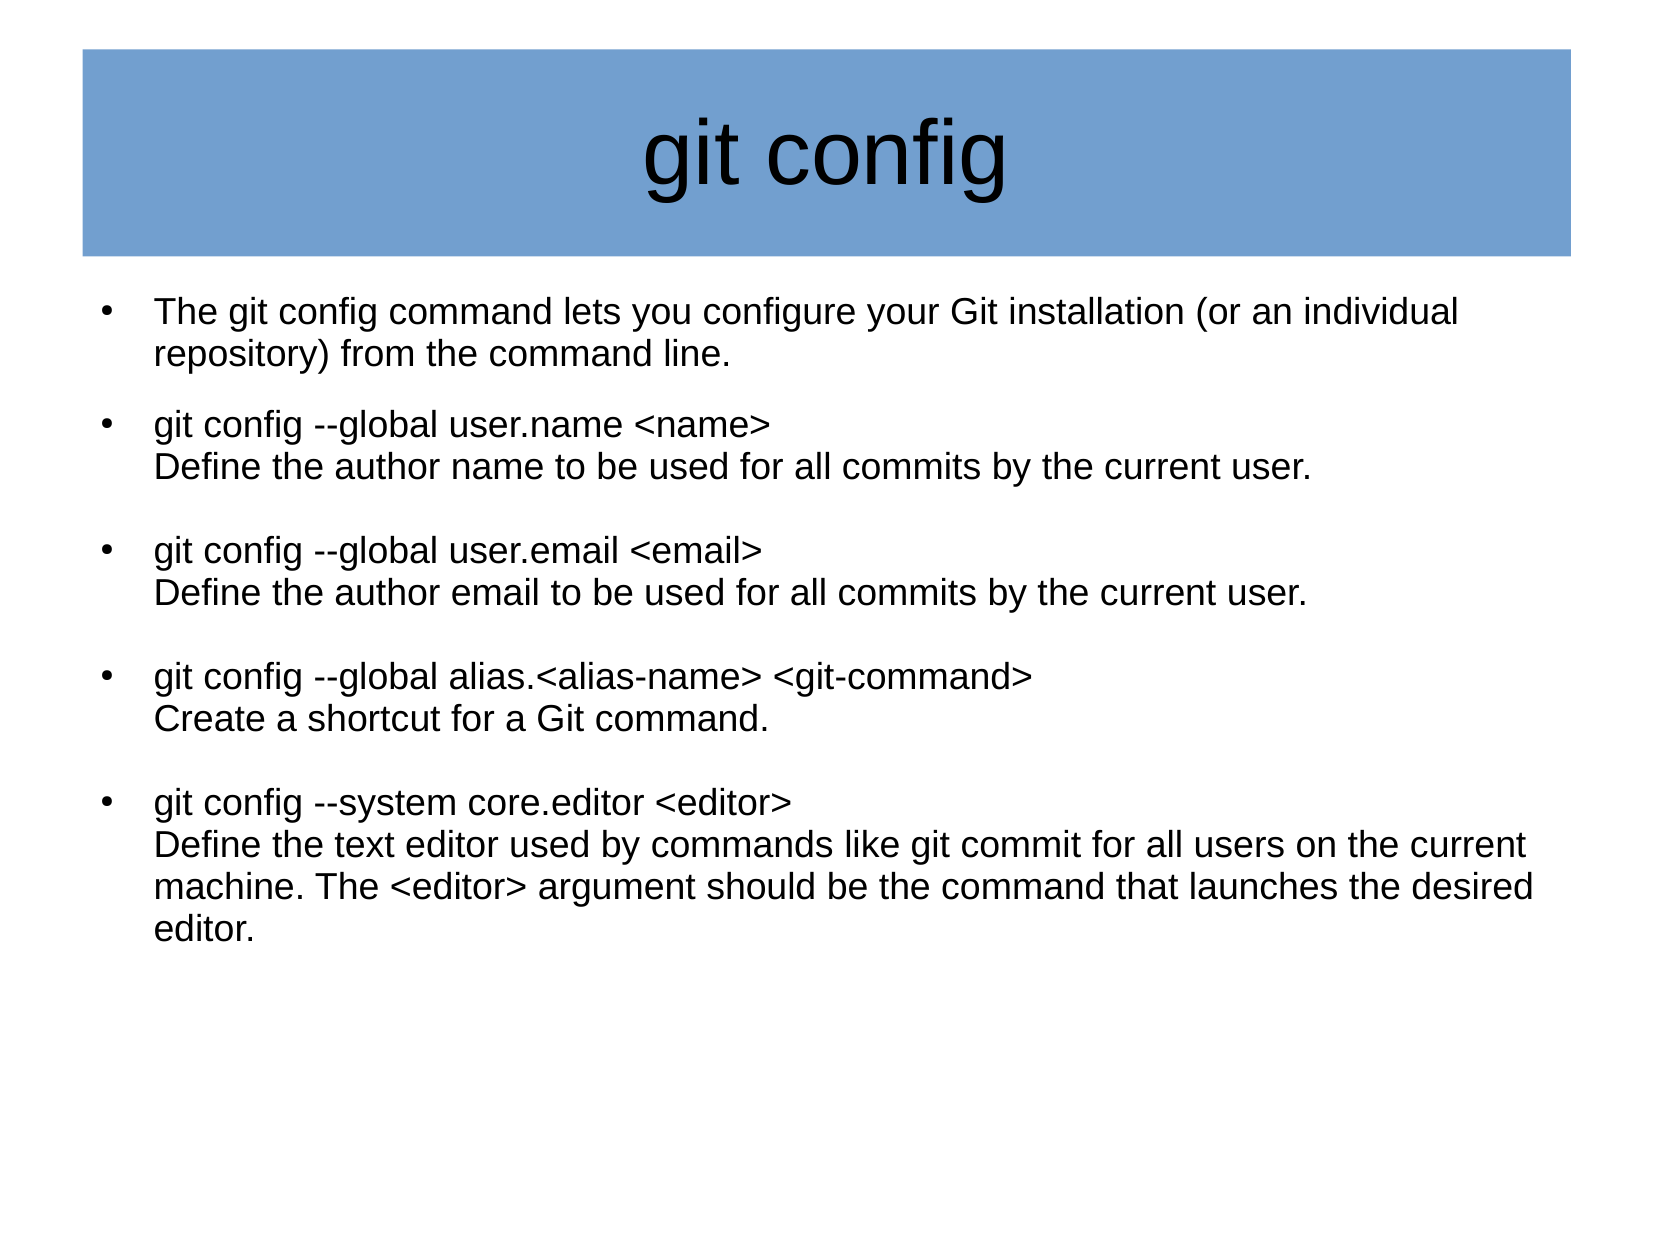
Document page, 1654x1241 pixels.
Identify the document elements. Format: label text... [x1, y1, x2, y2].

title git config [82, 49, 1571, 257]
list The git config command lets you configure your Git installation (or an individual repository) from the command line. git config --global user.name <name> Define the author name to be used for all commits by the current user. git config --global user.email <email> Define the author email to be used for all commits by the current user. git config --global alias.<alias-name> <git-command> Create a shortcut for a Git command. git config --system core.editor <editor> Define the text editor used by commands like git commit for all users on the current machine. The <editor> argument should be the command that launches the desired editor. [82, 290, 1571, 1010]
